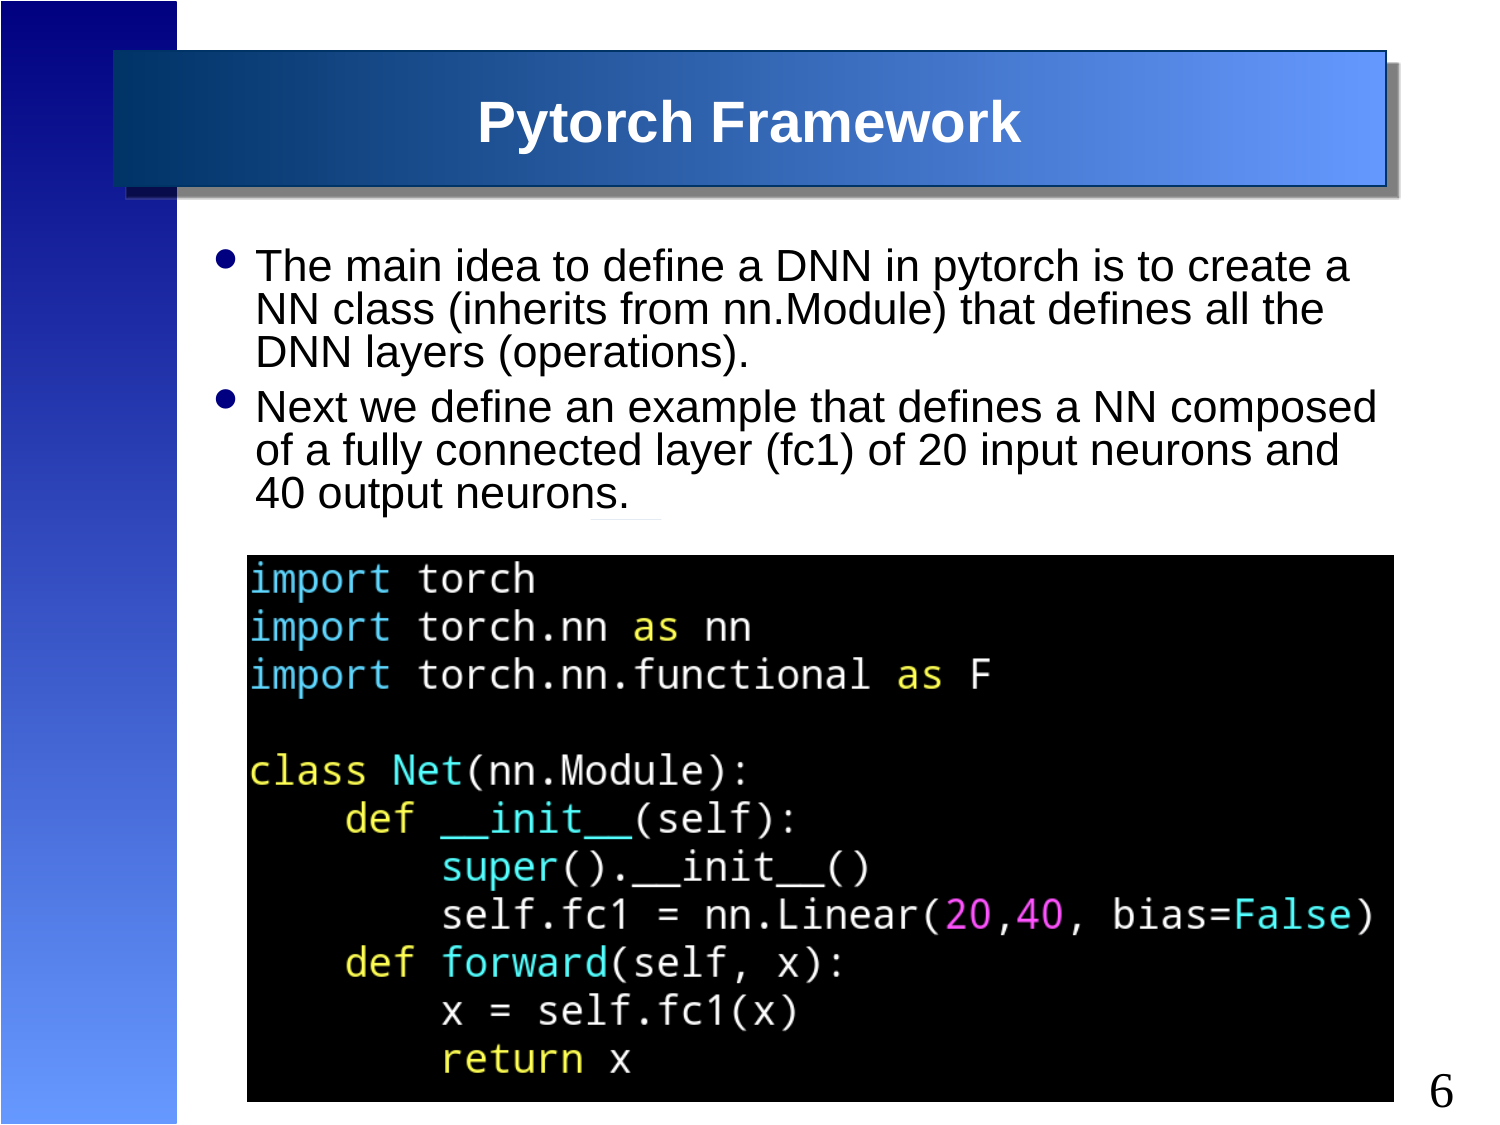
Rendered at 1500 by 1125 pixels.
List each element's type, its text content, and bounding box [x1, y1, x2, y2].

list The main idea to define a DNN in pytorch is to create a NN class (inherits from nn.Module) that defines all the DNN layers (operations). Next we define an example that defines a NN composed of a fully connected layer (fc1) of 20 input neurons and 40 output neurons. [130, 165, 1406, 1125]
picture [247, 555, 1394, 1102]
title Pytorch Framework [113, 50, 1387, 187]
